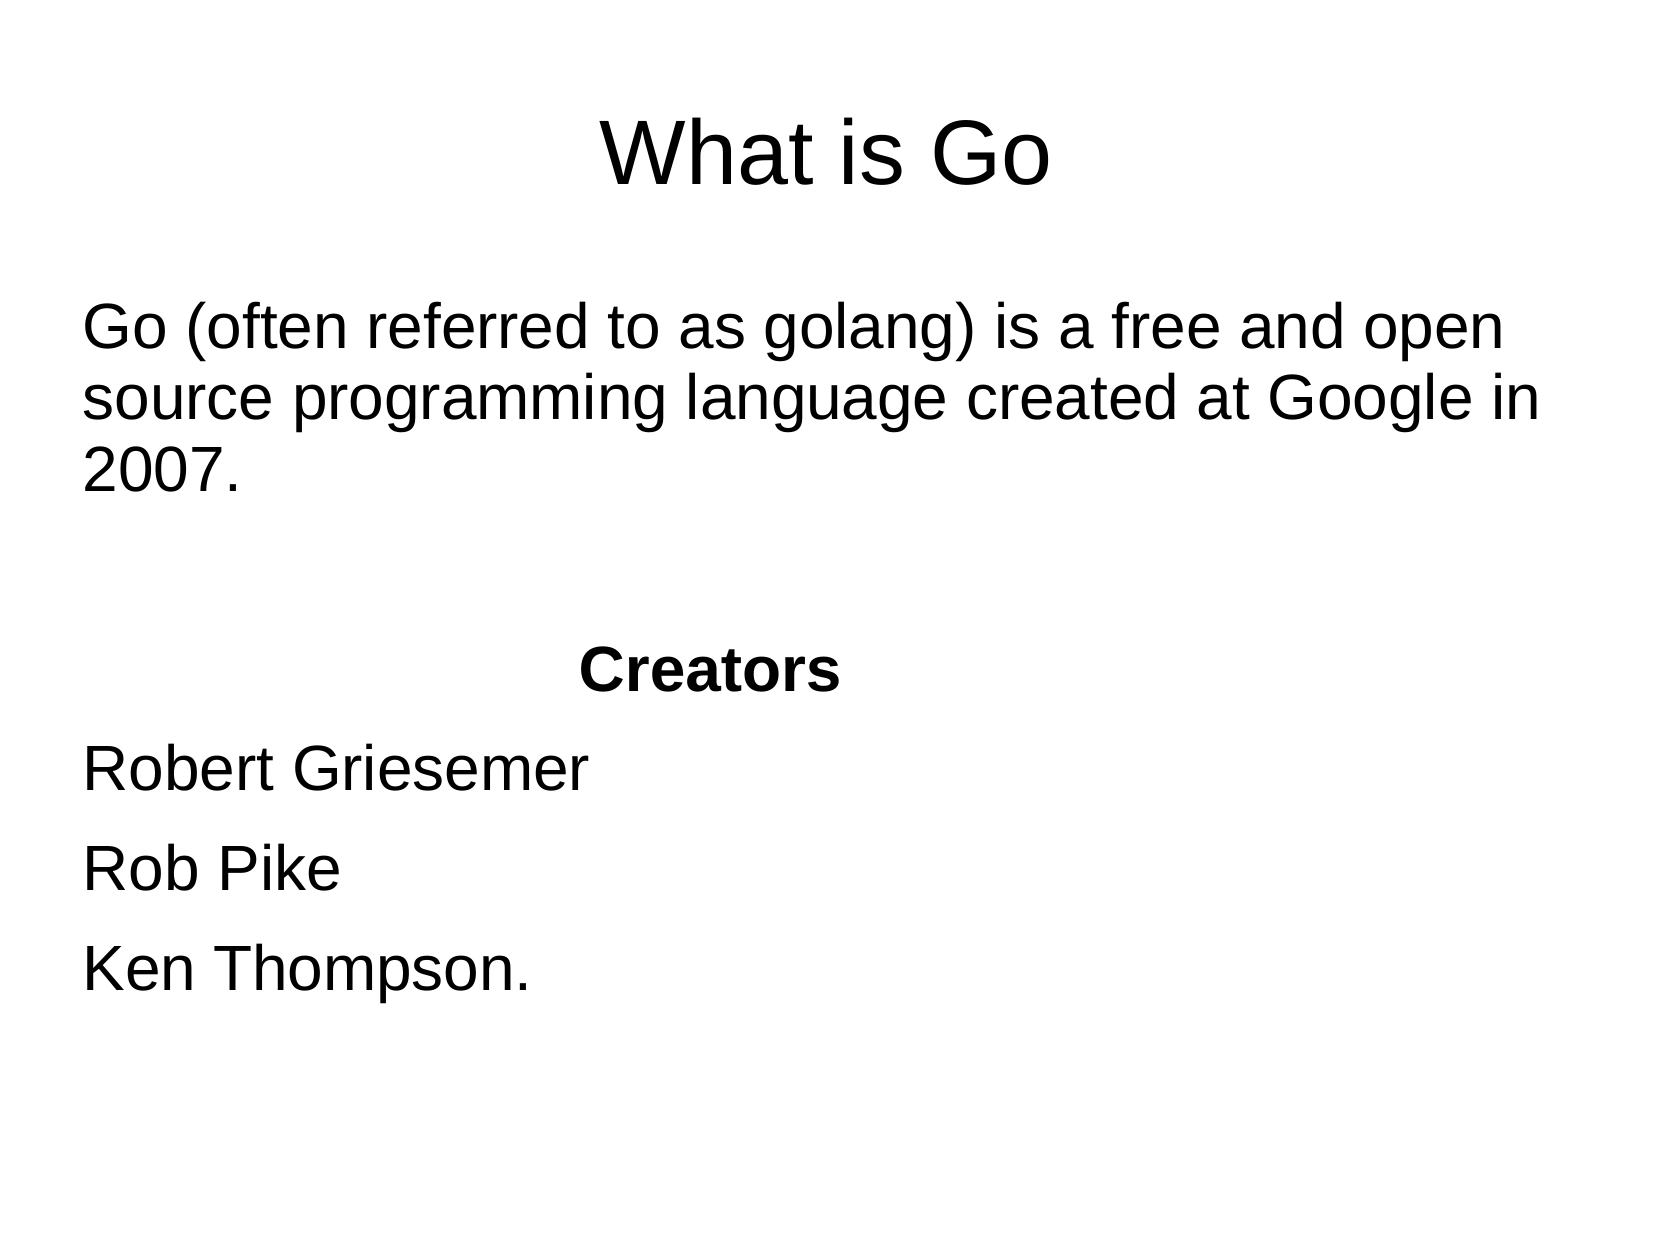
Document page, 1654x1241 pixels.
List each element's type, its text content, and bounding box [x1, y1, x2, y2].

title What is Go [82, 49, 1571, 257]
list Go (often referred to as golang) is a free and open source programming language created at Google in 2007. Creators Robert Griesemer Rob Pike Ken Thompson. [82, 290, 1571, 1010]
